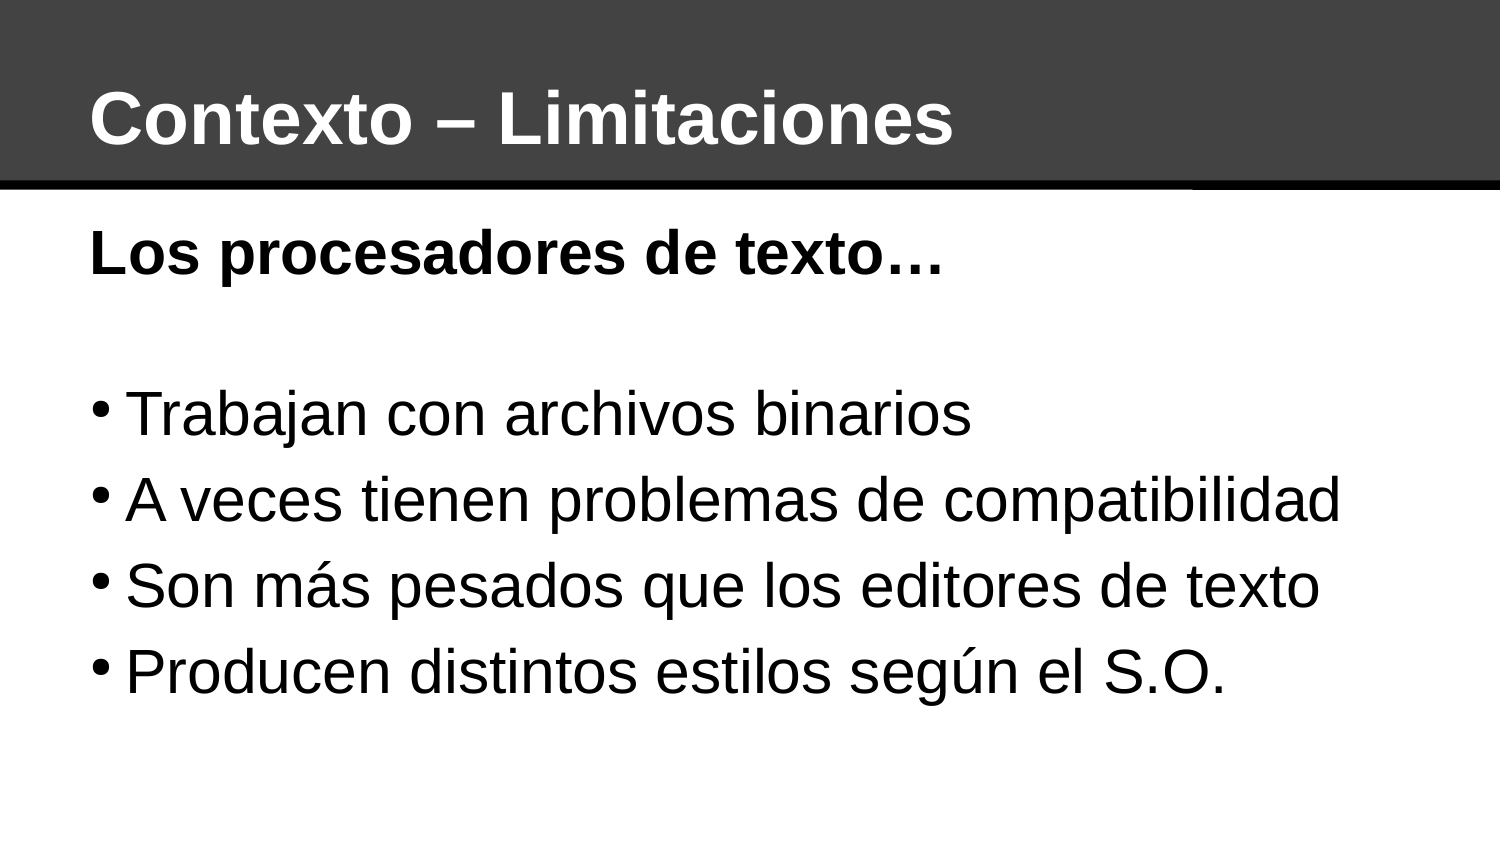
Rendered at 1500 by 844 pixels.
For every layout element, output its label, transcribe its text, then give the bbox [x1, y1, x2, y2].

text_box Los procesadores de texto… Trabajan con archivos binarios A veces tienen problemas de compatibilidad Son más pesados que los editores de texto Producen distintos estilos según el S.O. [74, 196, 1425, 808]
text_box Contexto – Limitaciones [74, 33, 1425, 175]
